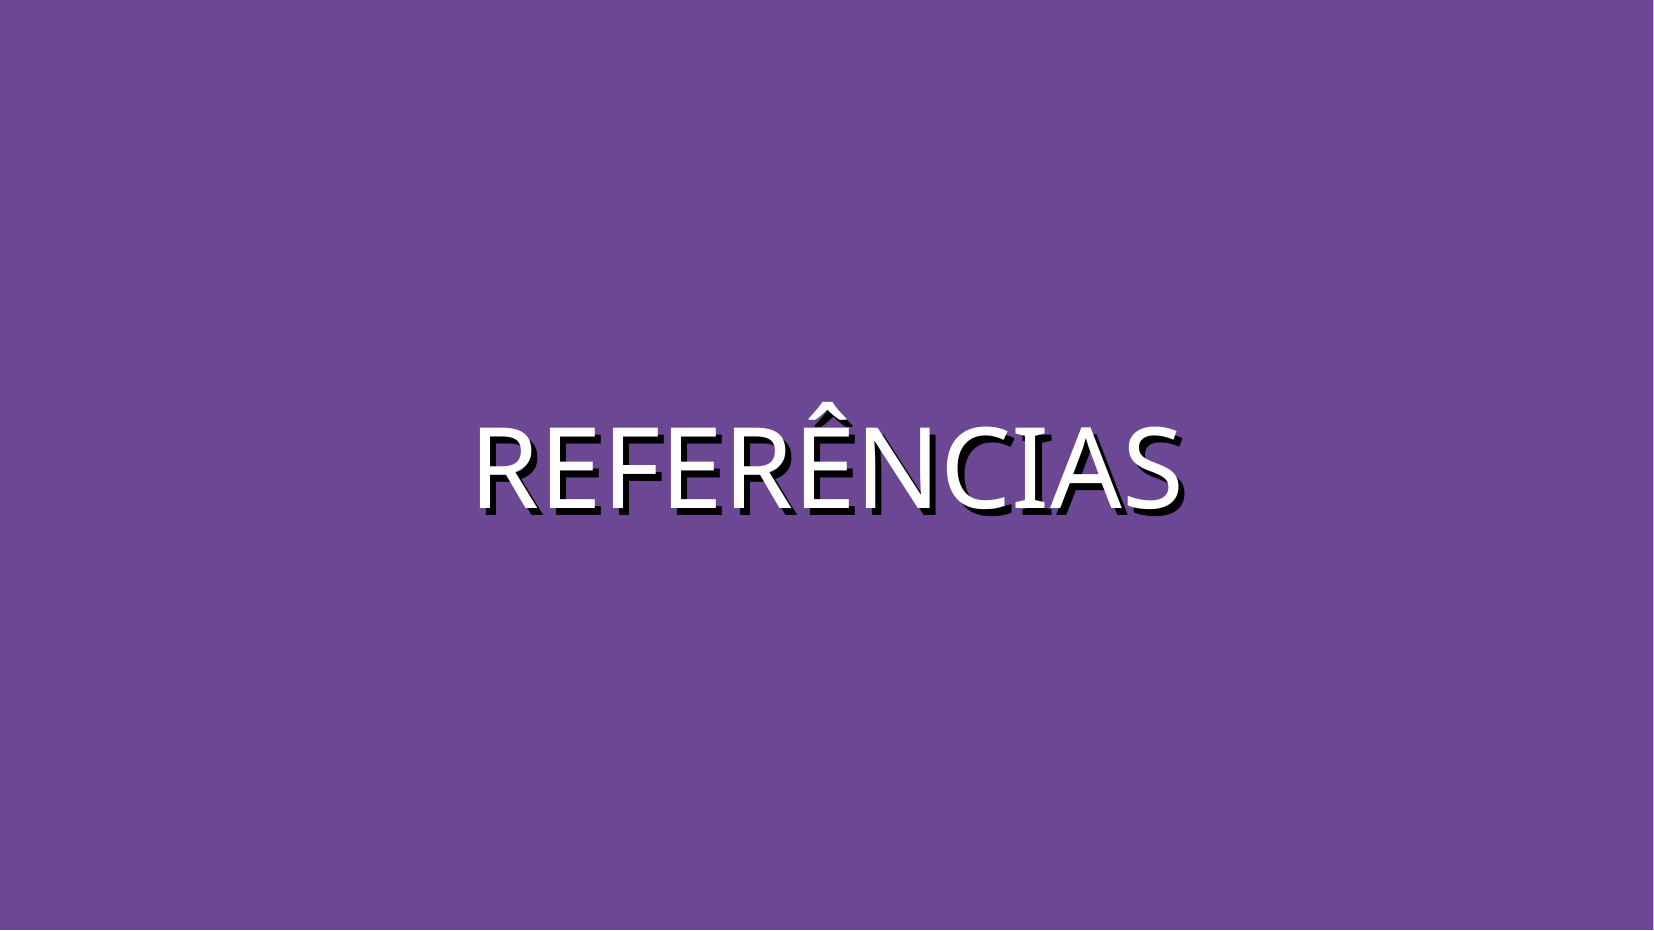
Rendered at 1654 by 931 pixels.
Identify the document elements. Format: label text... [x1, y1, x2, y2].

subtitle REFERÊNCIAS [82, 105, 1571, 826]
